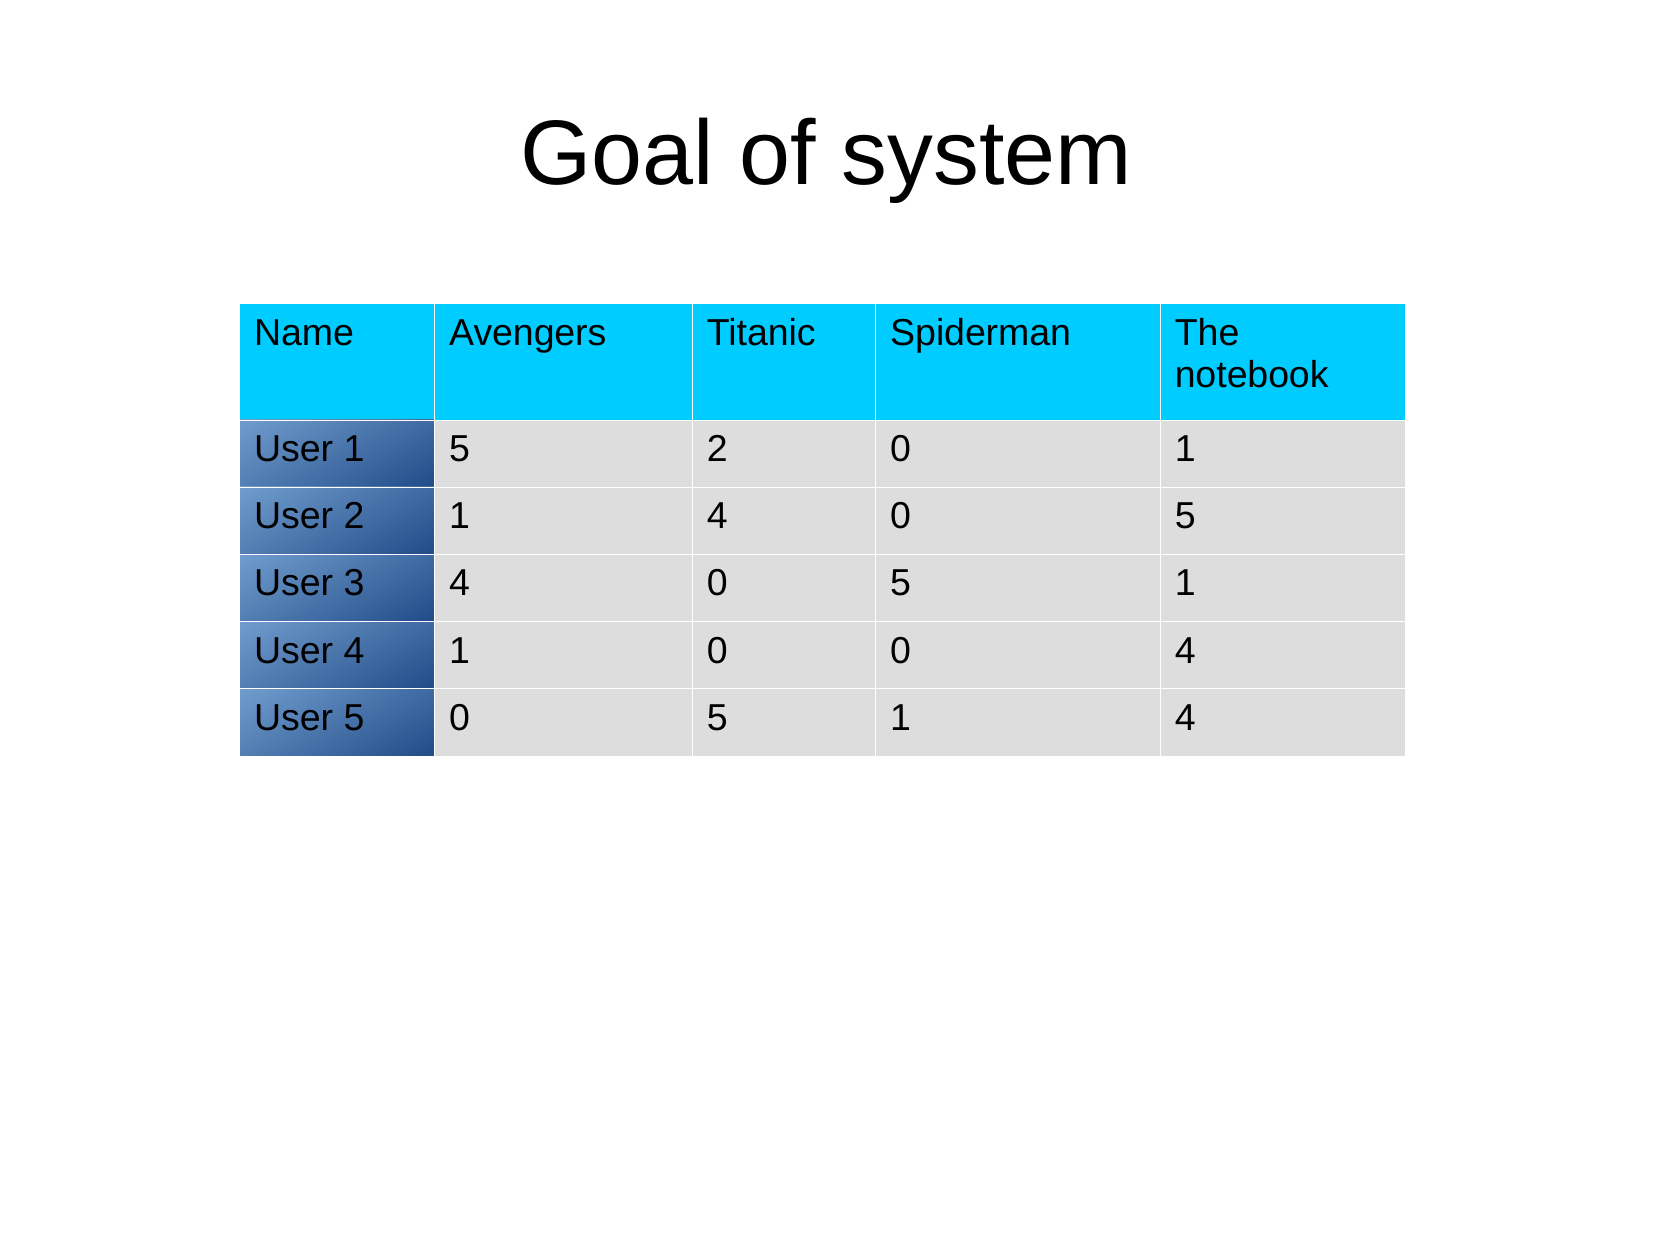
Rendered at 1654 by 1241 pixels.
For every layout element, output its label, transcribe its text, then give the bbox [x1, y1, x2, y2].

table_cell 1 [435, 488, 692, 554]
table_cell 1 [876, 689, 1160, 756]
table_cell 0 [435, 689, 692, 756]
table_header The notebook [1161, 304, 1405, 420]
table_cell User 5 [240, 689, 434, 756]
table_cell 0 [876, 421, 1160, 487]
table_header Name [240, 304, 434, 420]
table_cell 5 [693, 689, 875, 756]
table_cell 2 [693, 421, 875, 487]
table_cell 1 [1161, 421, 1405, 487]
table_cell User 3 [240, 555, 434, 621]
table_cell 0 [876, 622, 1160, 688]
table_cell 4 [1161, 689, 1405, 756]
table_header Spiderman [876, 304, 1160, 420]
table_cell 4 [693, 488, 875, 554]
title Goal of system [82, 49, 1571, 257]
table_header Titanic [693, 304, 875, 420]
table_cell User 1 [240, 421, 434, 487]
table_cell 4 [1161, 622, 1405, 688]
table_cell 4 [435, 555, 692, 621]
table_cell 5 [1161, 488, 1405, 554]
table_cell 0 [876, 488, 1160, 554]
table_cell 5 [435, 421, 692, 487]
table_cell 0 [693, 555, 875, 621]
table_cell 1 [1161, 555, 1405, 621]
table_cell 1 [435, 622, 692, 688]
table_cell 0 [693, 622, 875, 688]
table_cell 5 [876, 555, 1160, 621]
table_cell User 4 [240, 622, 434, 688]
table_header Avengers [435, 304, 692, 420]
table_cell User 2 [240, 488, 434, 554]
